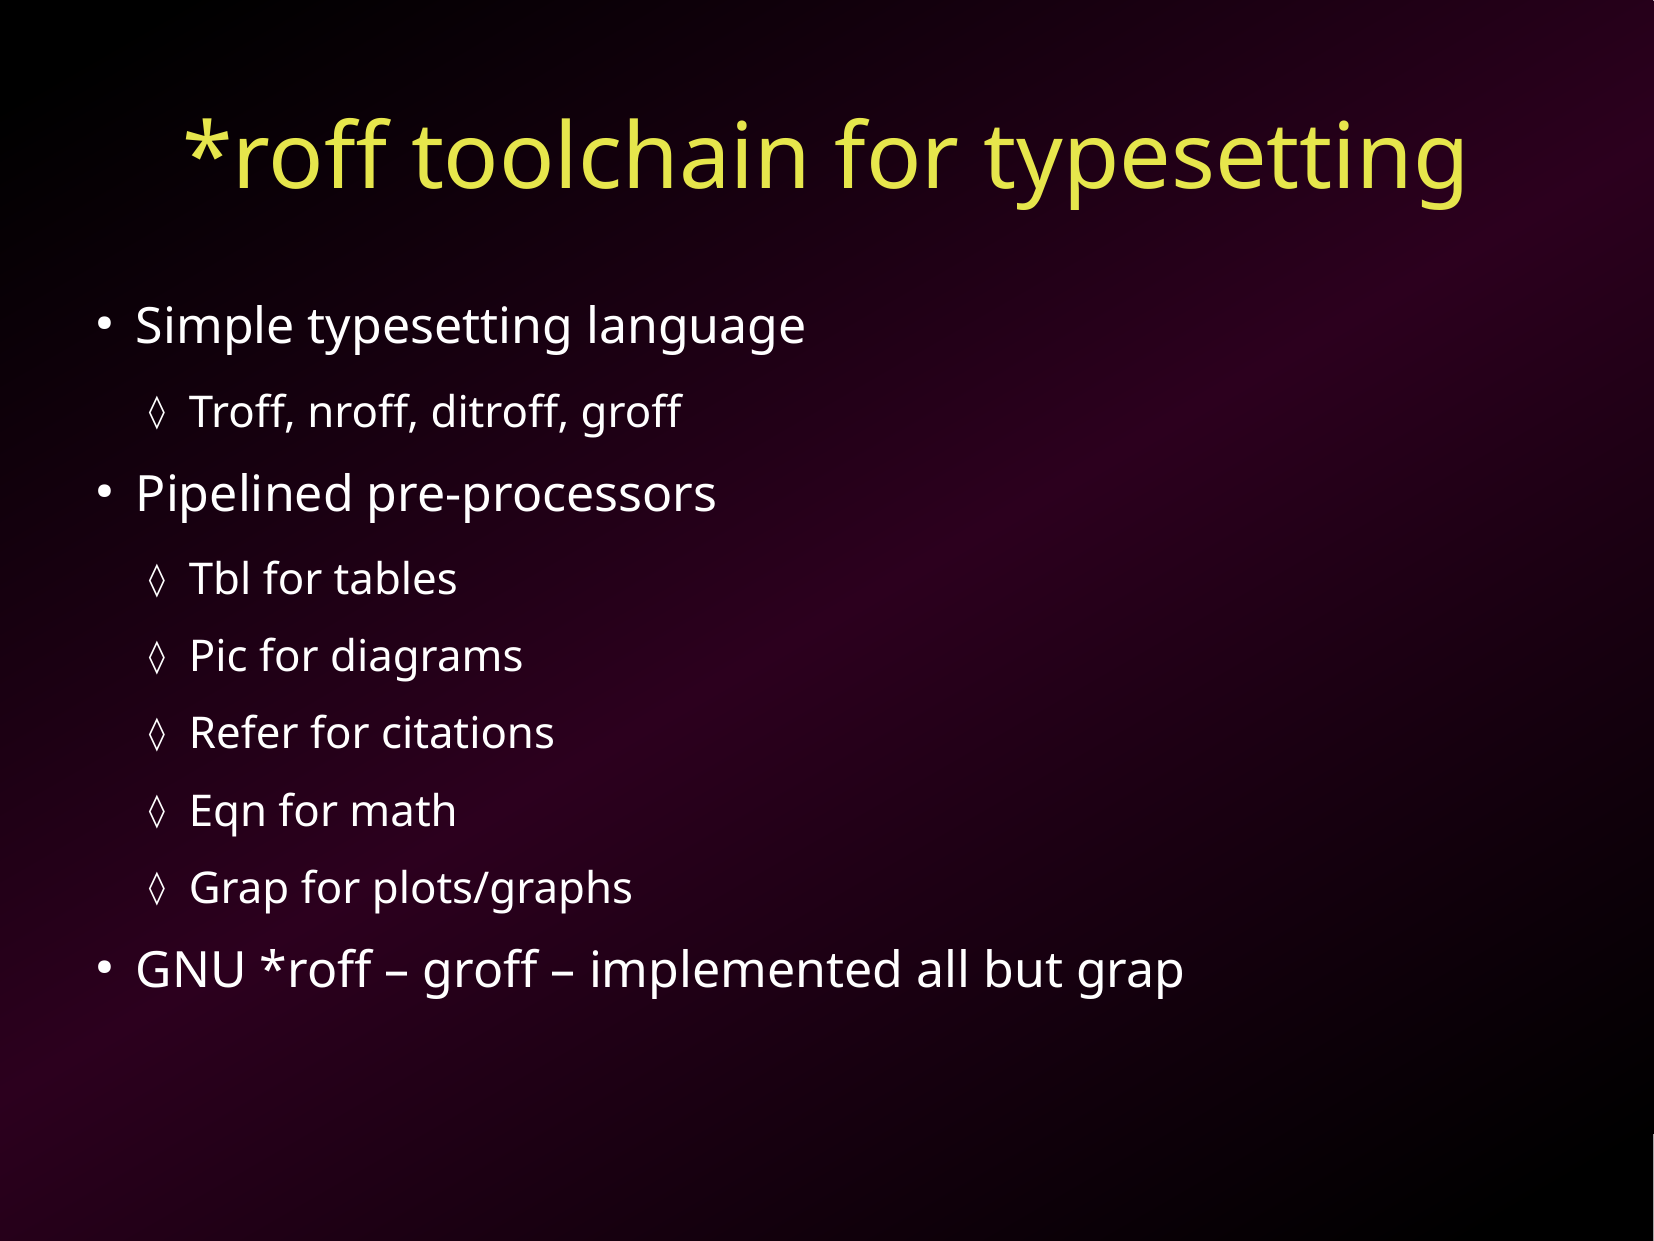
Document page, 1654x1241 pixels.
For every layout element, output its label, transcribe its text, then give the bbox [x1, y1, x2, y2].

list Simple typesetting language Troff, nroff, ditroff, groff Pipelined pre-processors Tbl for tables Pic for diagrams Refer for citations Eqn for math Grap for plots/graphs GNU *roff – groff – implemented all but grap [82, 290, 1571, 1010]
title *roff toolchain for typesetting [82, 49, 1571, 257]
